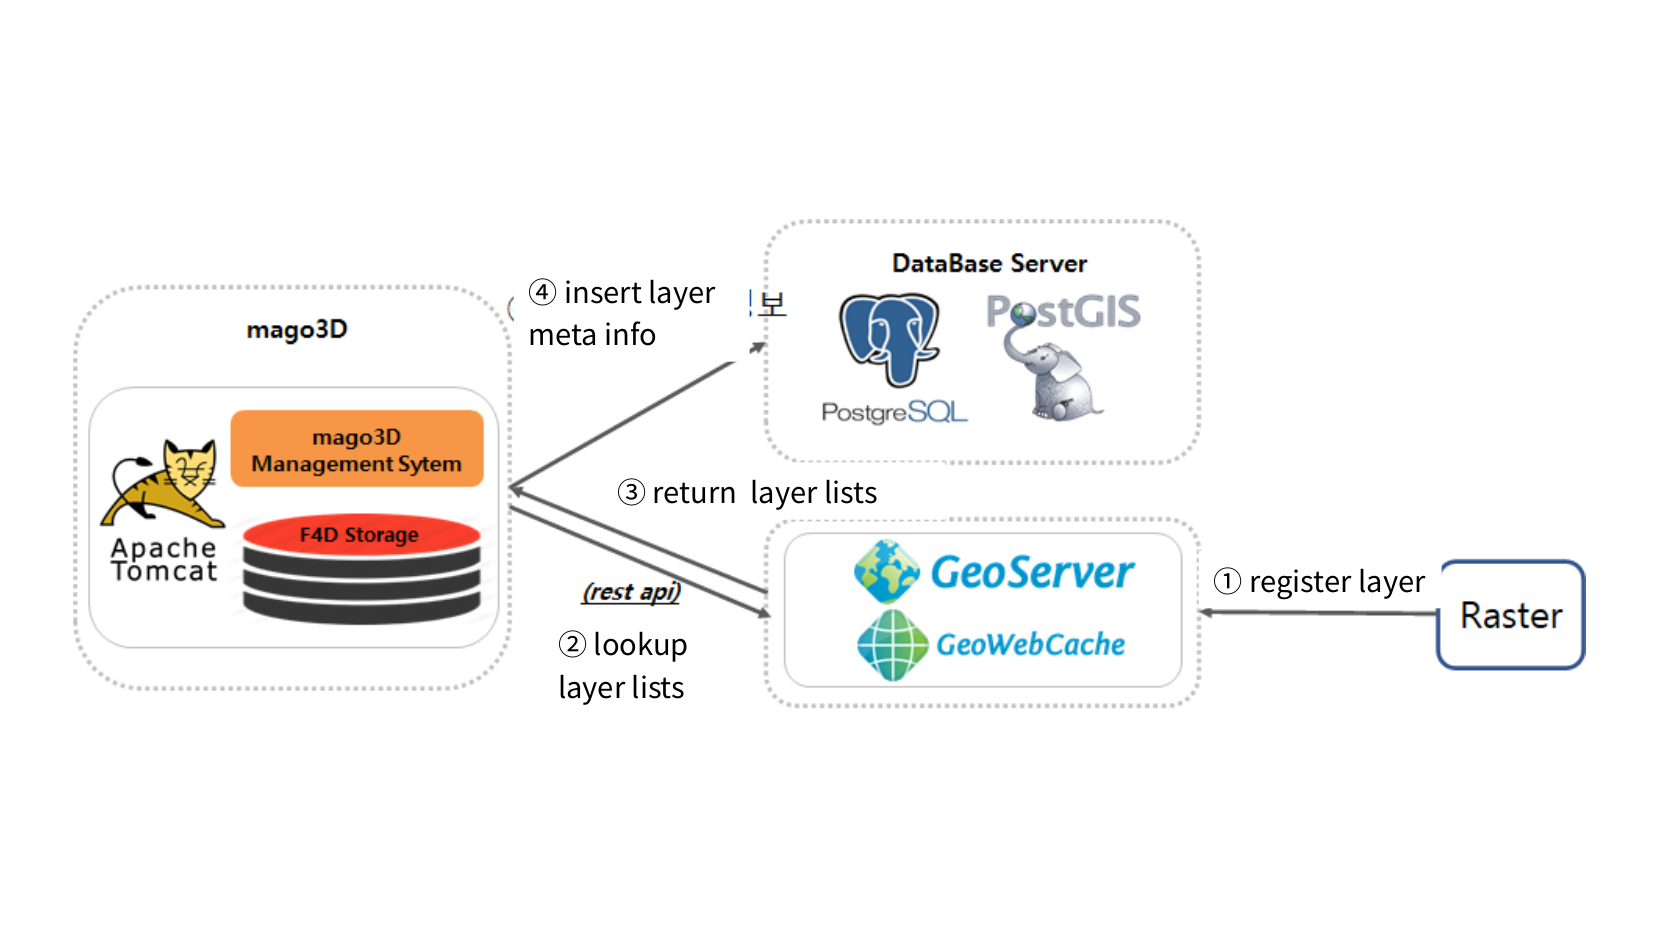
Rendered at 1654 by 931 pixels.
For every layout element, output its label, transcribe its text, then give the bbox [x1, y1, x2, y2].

text_box ① register layer [1198, 550, 1442, 609]
text_box ③ return layer lists [602, 462, 945, 520]
text_box ② lookup layer lists [543, 614, 733, 715]
picture [73, 219, 1586, 713]
text_box ④ insert layer meta info [513, 261, 750, 362]
